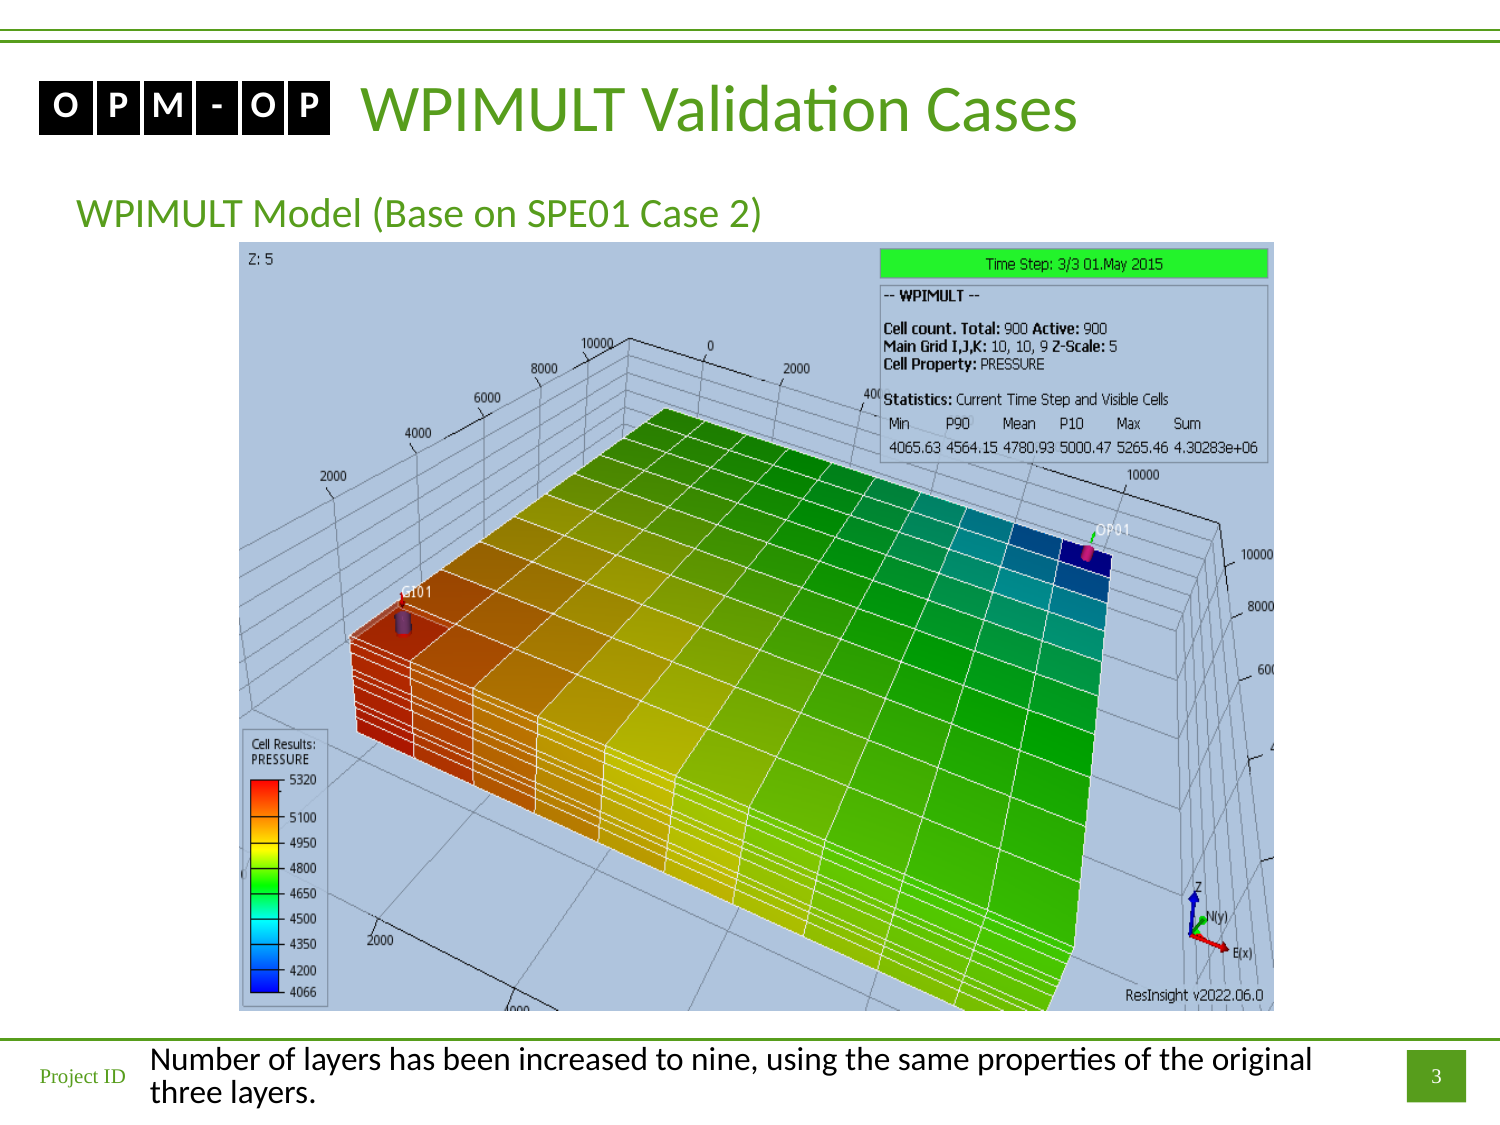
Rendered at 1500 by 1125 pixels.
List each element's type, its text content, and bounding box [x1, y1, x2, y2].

title WPIMULT Validation Cases [360, 77, 1425, 153]
text_box Number of layers has been increased to nine, using the same properties of the original three layers. [135, 1038, 1396, 1120]
picture [239, 242, 1274, 1011]
list WPIMULT Model (Base on SPE01 Case 2) [76, 196, 1427, 279]
